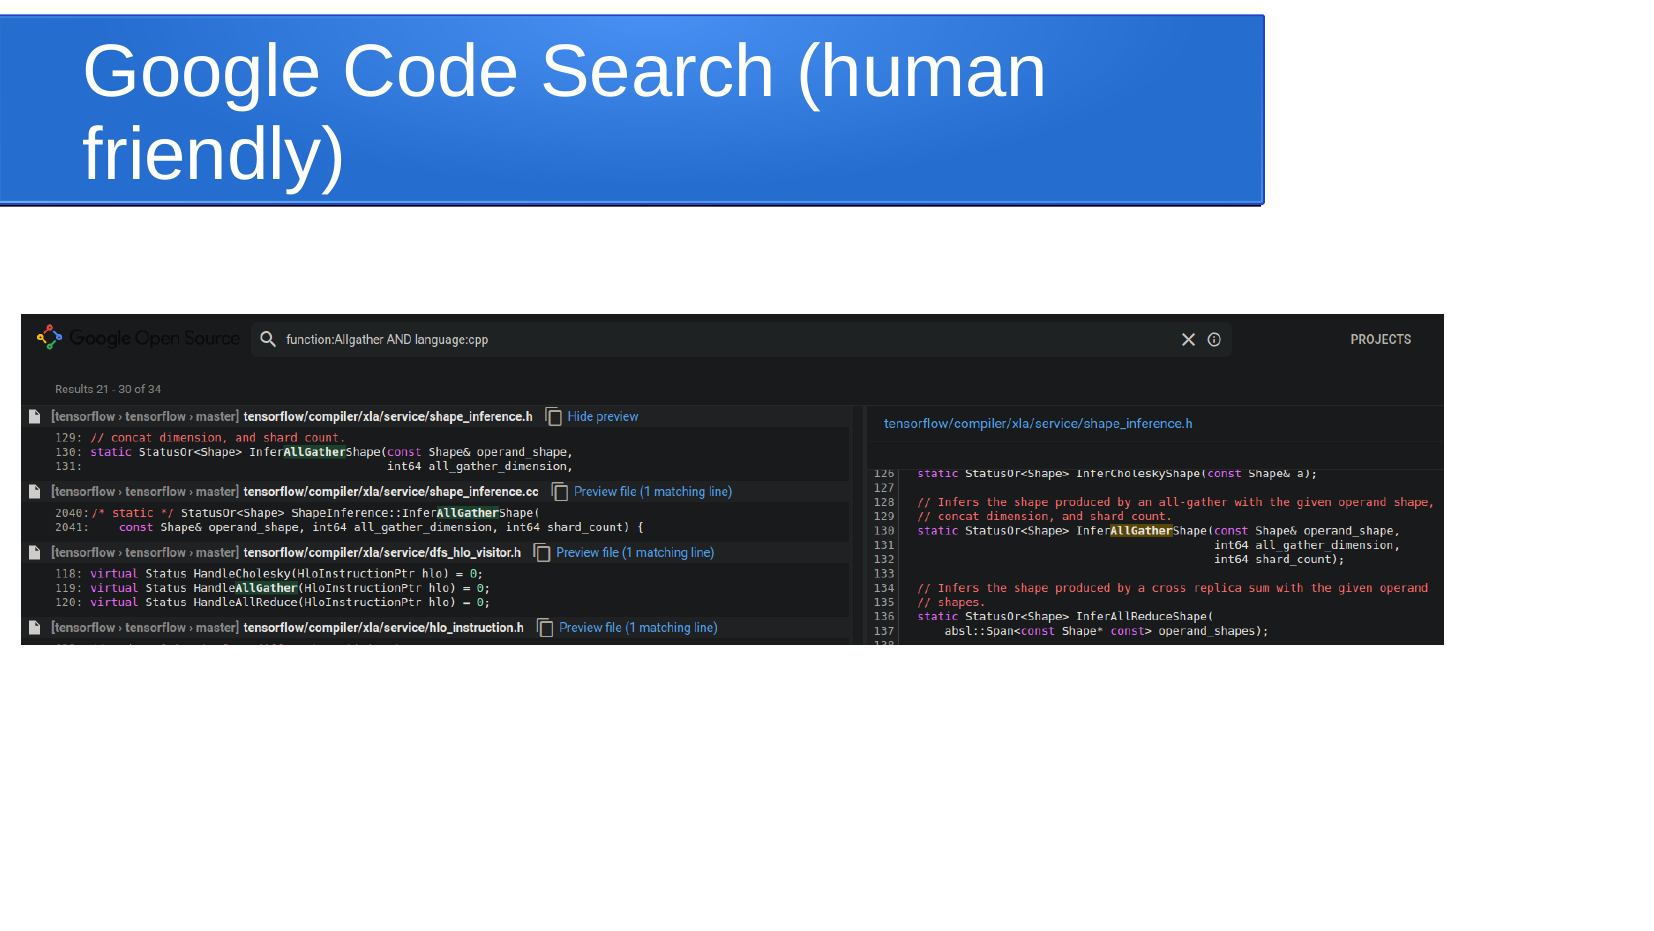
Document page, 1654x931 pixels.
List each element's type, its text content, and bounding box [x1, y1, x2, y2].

picture [21, 314, 1444, 646]
title Google Code Search (human friendly) [82, 29, 1235, 196]
